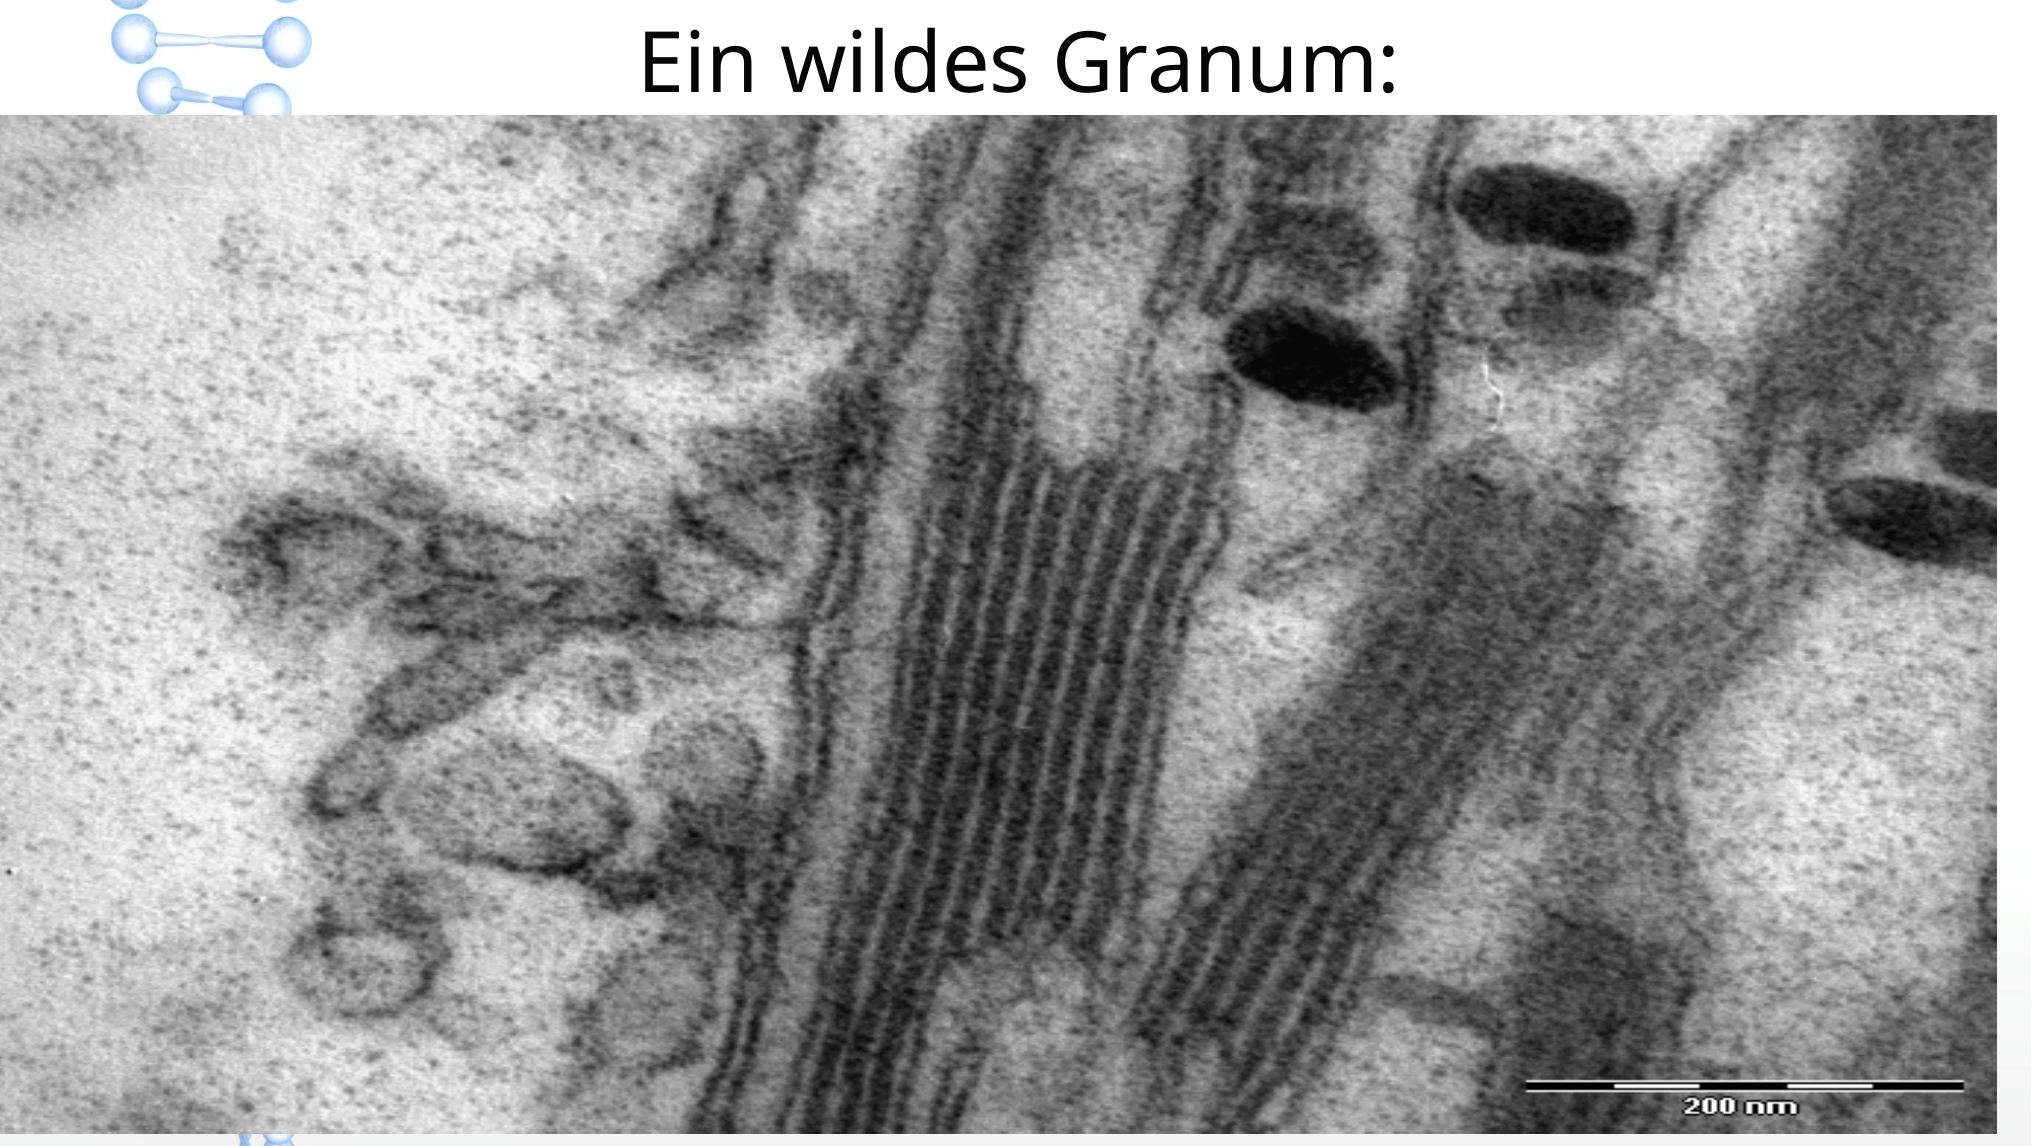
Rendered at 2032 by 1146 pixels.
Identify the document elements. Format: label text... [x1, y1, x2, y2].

picture [0, 0, 2032, 1146]
title Ein wildes Granum: [219, 0, 1819, 115]
